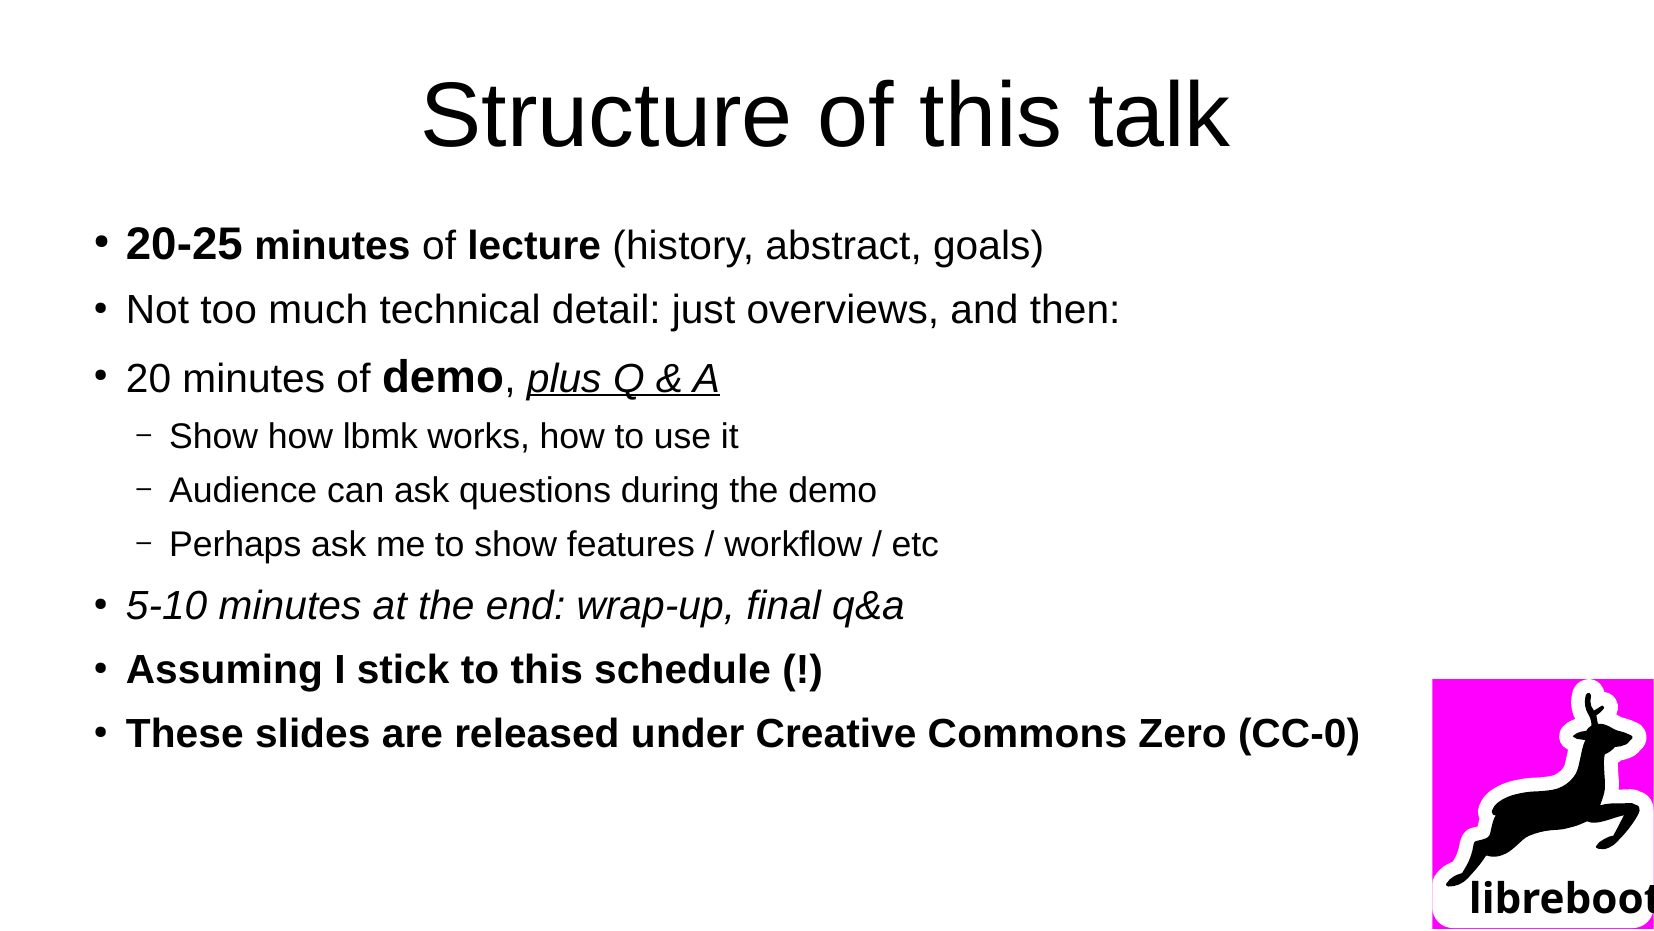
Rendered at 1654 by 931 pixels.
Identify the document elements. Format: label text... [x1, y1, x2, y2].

picture [1432, 679, 1654, 929]
title Structure of this talk [82, 37, 1571, 193]
list 20-25 minutes of lecture (history, abstract, goals) Not too much technical detail: just overviews, and then: 20 minutes of demo, plus Q & A Show how lbmk works, how to use it Audience can ask questions during the demo Perhaps ask me to show features / workflow / etc 5-10 minutes at the end: wrap-up, final q&a Assuming I stick to this schedule (!) These slides are released under Creative Commons Zero (CC-0) [82, 217, 1571, 758]
